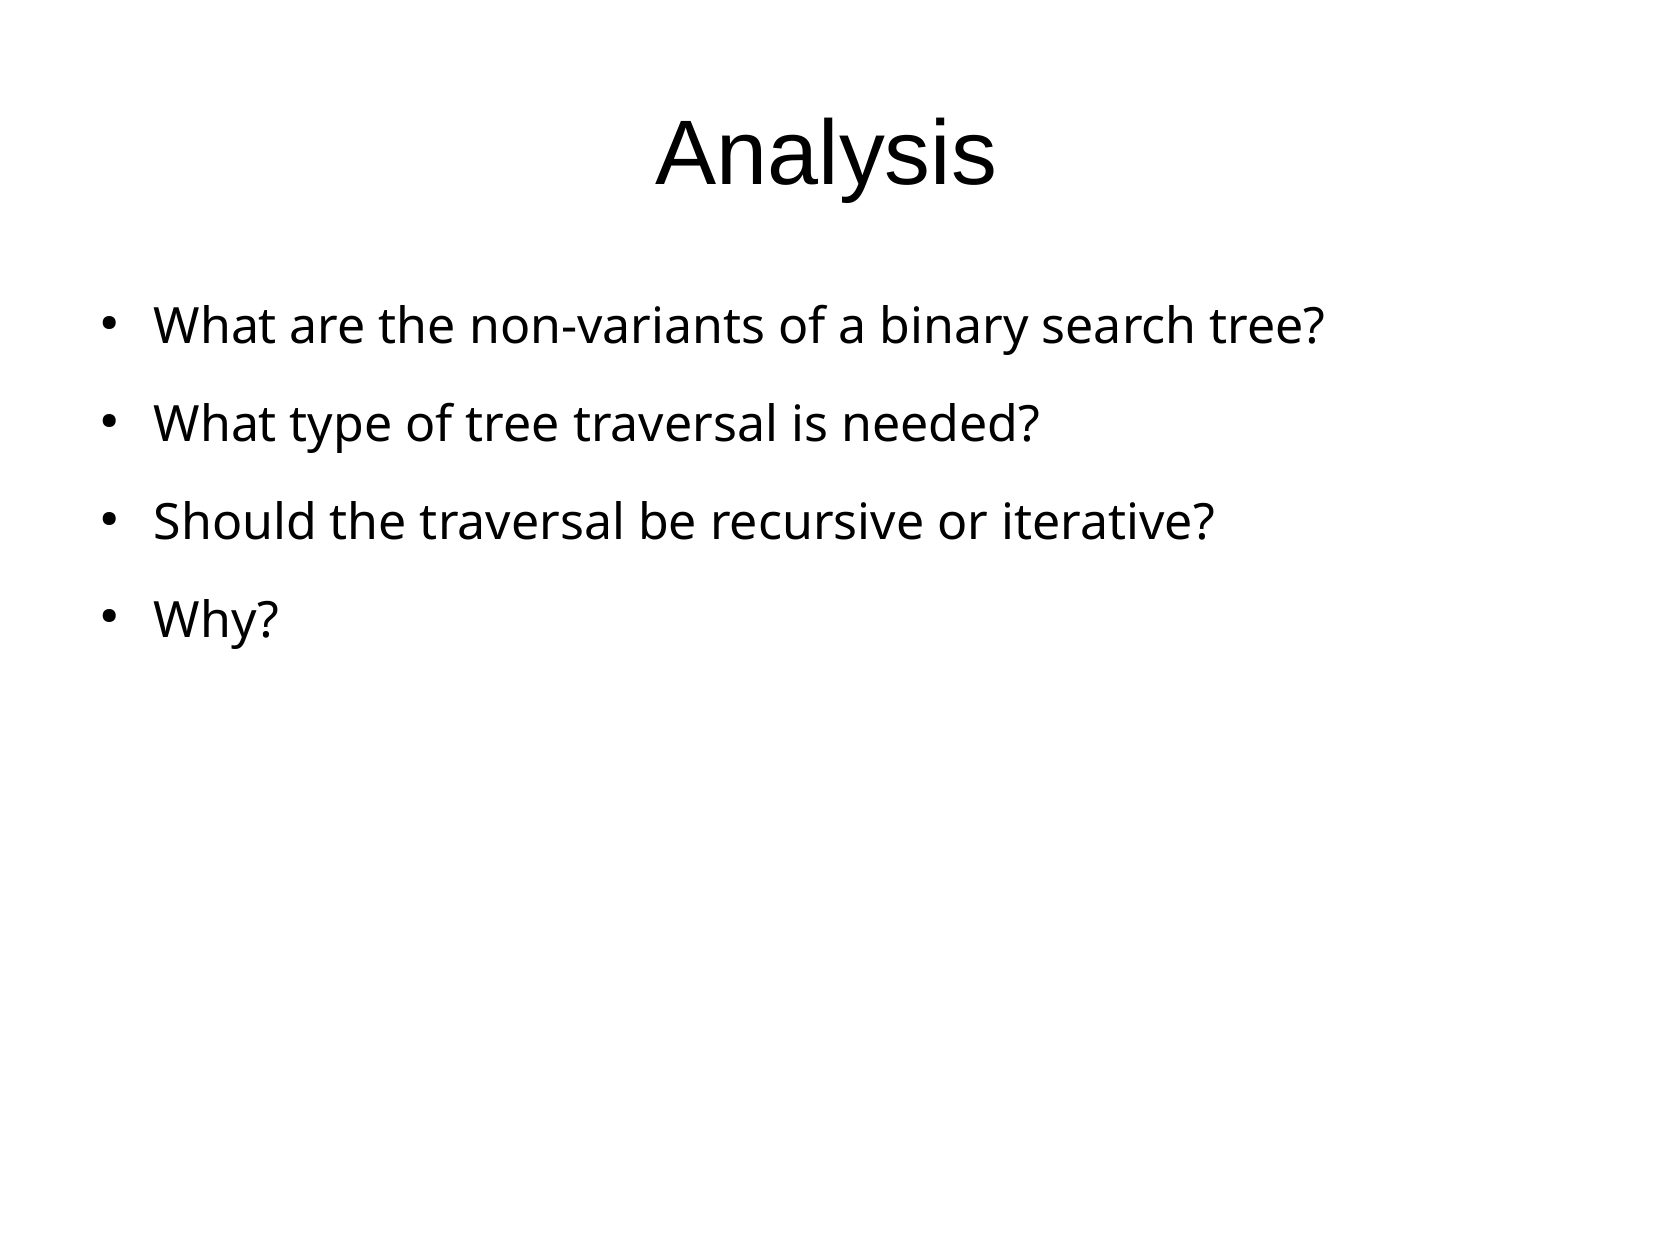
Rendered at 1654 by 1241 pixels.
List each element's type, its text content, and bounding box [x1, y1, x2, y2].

title Analysis [82, 49, 1571, 257]
list What are the non-variants of a binary search tree? What type of tree traversal is needed? Should the traversal be recursive or iterative? Why? [82, 290, 1571, 1010]
